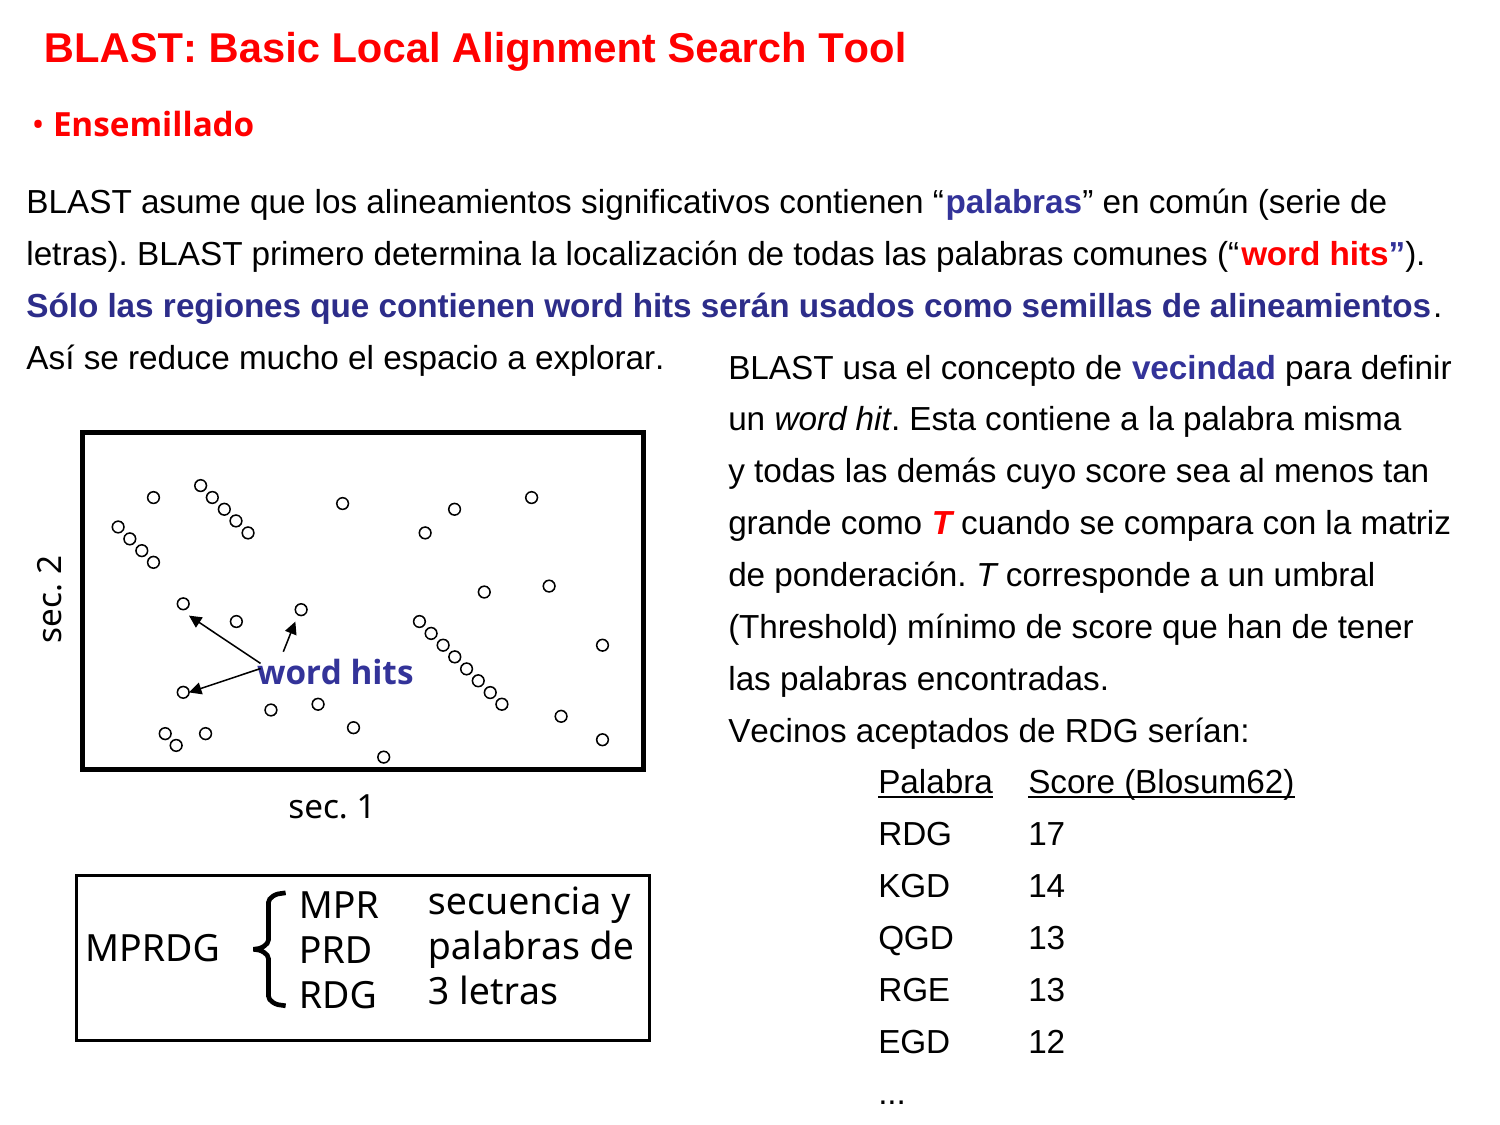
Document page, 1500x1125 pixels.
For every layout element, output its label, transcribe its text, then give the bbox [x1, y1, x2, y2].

text_box BLAST asume que los alineamientos significativos contienen “palabras” en común (serie de letras). BLAST primero determina la localización de todas las palabras comunes (“word hits”). Sólo las regiones que contienen word hits serán usados como semillas de alineamientos. Así se reduce mucho el espacio a explorar. [11, 160, 1489, 384]
text_box BLAST usa el concepto de vecindad para definir un word hit. Esta contiene a la palabra misma y todas las demás cuyo score sea al menos tan grande como T cuando se compara con la matriz de ponderación. T corresponde a un umbral (Threshold) mínimo de score que han de tener las palabras encontradas. Vecinos aceptados de RDG serían: Palabra Score (Blosum62) RDG 17 KGD 14 QGD 13 RGE 13 EGD 12 ... [713, 326, 1468, 1120]
text_box MPRDG [70, 915, 75, 977]
text_box word hits [242, 631, 429, 700]
text_box BLAST: Basic Local Alignment Search Tool [29, 13, 922, 79]
text_box sec. 1 [273, 765, 391, 833]
text_box secuencia y palabras de 3 letras [413, 877, 648, 1021]
text_box MPR PRD RDG [284, 877, 394, 1025]
text_box Ensemillado [17, 95, 270, 152]
text_box sec. 2 [8, 540, 76, 658]
text_box MPRDG [78, 915, 235, 977]
text_box secuencia y palabras de 3 letras [413, 869, 650, 874]
